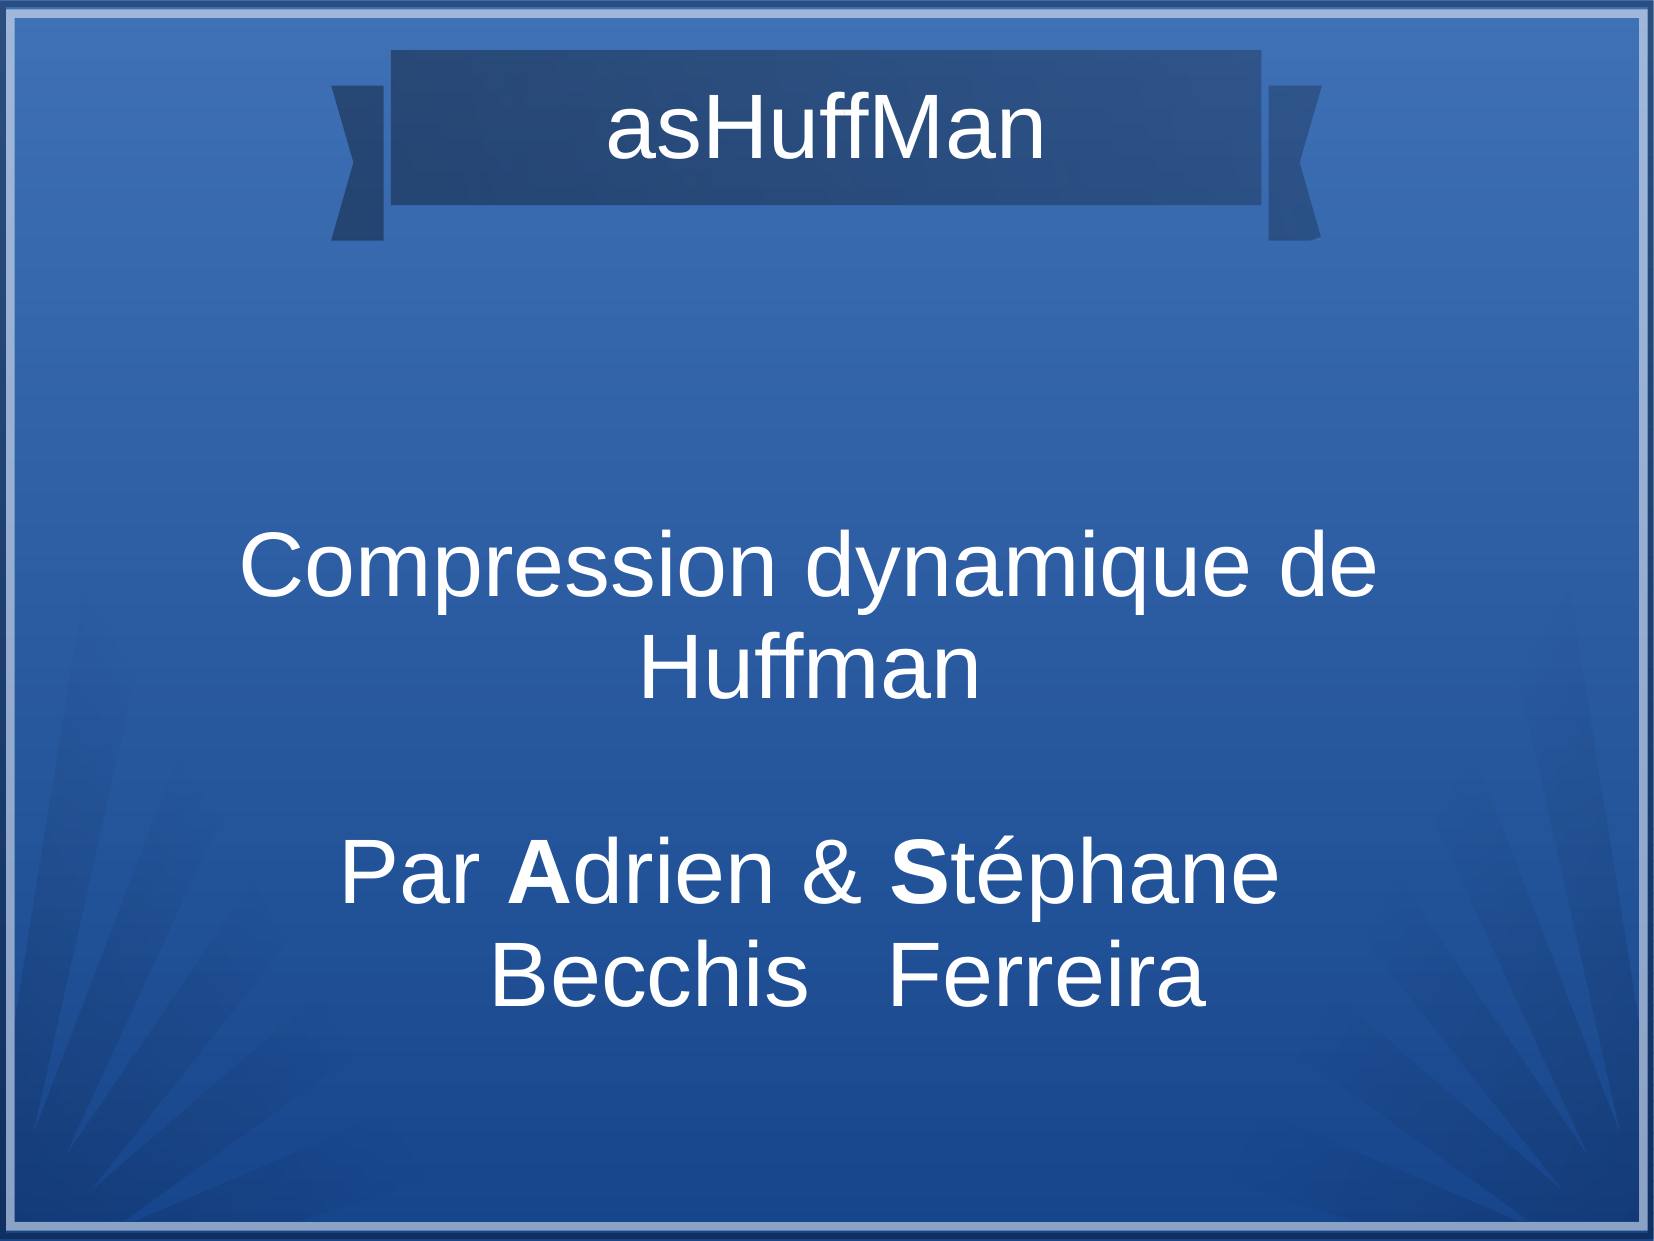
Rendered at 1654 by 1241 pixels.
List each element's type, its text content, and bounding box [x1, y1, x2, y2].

title asHuffMan [389, 49, 1264, 205]
subtitle Compression dynamique de Huffman Par Adrien & Stéphane Becchis Ferreira [82, 290, 1538, 1241]
